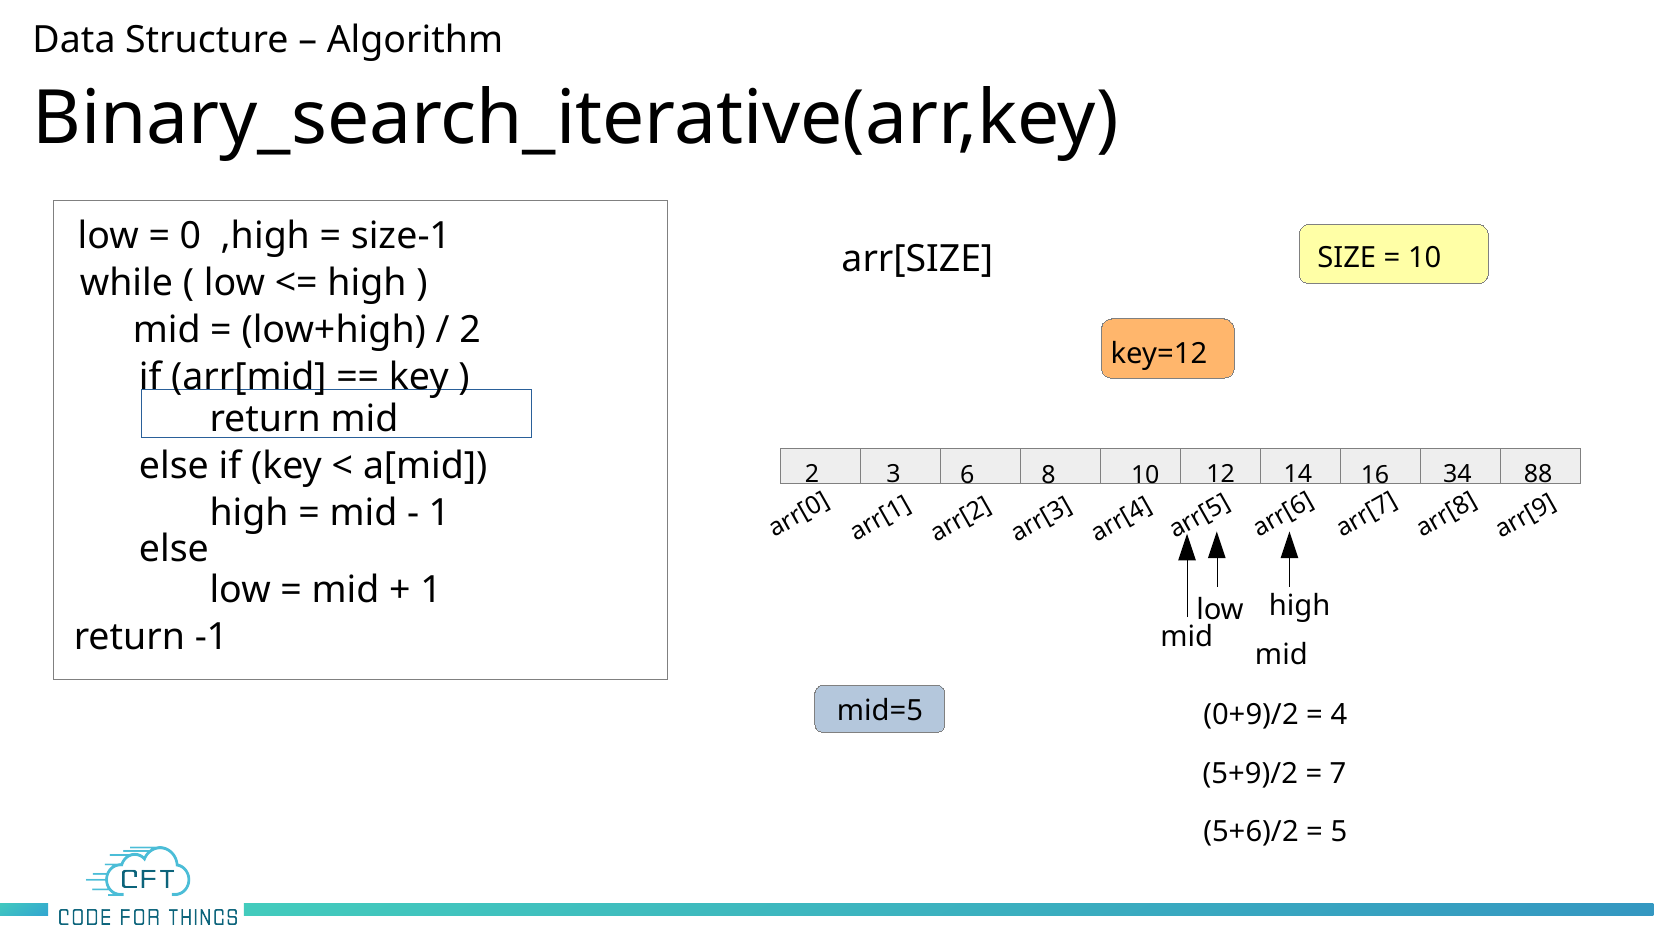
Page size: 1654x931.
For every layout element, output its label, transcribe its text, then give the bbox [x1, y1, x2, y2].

text_box (5+9)/2 = 7 [1180, 744, 1394, 804]
text_box 3 [871, 448, 925, 493]
text_box [925, 448, 1191, 484]
text_box 8 [1026, 449, 1089, 494]
text_box mid = (low+high) / 2 [118, 295, 603, 354]
text_box [1331, 448, 1428, 484]
text_box (5+6)/2 = 5 [1181, 803, 1395, 862]
text_box 10 [1116, 449, 1181, 494]
text_box arr[9] [1471, 456, 1602, 560]
text_box 34 [1428, 448, 1491, 500]
text_box return mid [194, 383, 443, 443]
picture [59, 846, 237, 925]
text_box 6 [945, 449, 1007, 494]
text_box return -1 [59, 602, 290, 662]
text_box [1299, 224, 1489, 284]
text_box arr[3] [986, 491, 1104, 568]
text_box low = mid + 1 [194, 555, 621, 614]
text_box arr[0] [744, 484, 857, 558]
text_box [844, 448, 871, 484]
text_box [1571, 448, 1581, 461]
text_box SIZE = 10 [1302, 228, 1483, 278]
text_box mid [1240, 626, 1335, 685]
text_box [1254, 448, 1269, 484]
text_box if (arr[mid] == key ) [124, 342, 550, 401]
text_box arr[SIZE] [826, 224, 1040, 291]
text_box 14 [1269, 448, 1331, 500]
text_box [780, 448, 790, 484]
text_box else [124, 513, 243, 573]
text_box high = mid - 1 [194, 478, 621, 537]
text_box key=12 [1095, 324, 1241, 409]
text_box arr[8] [1399, 484, 1503, 559]
text_box mid [1145, 607, 1236, 697]
text_box else if (key < a[mid]) [124, 431, 621, 490]
text_box arr[2] [906, 488, 1016, 563]
text_box mid=5 [814, 685, 945, 733]
text_box [1491, 448, 1509, 484]
text_box 12 [1191, 448, 1254, 493]
text_box arr[6] [1232, 484, 1362, 562]
text_box arr[1] [826, 485, 935, 562]
text_box arr[7] [1318, 498, 1428, 562]
text_box low [1188, 580, 1276, 630]
title Data Structure – Algorithm Binary_search_iterative(arr,key) [32, 0, 1595, 199]
text_box (0+9)/2 = 4 [1181, 685, 1395, 745]
text_box low [1181, 580, 1187, 607]
text_box low = 0 ,high = size-1 [53, 200, 609, 260]
text_box arr[4] [1074, 492, 1179, 562]
text_box while ( low <= high ) [64, 260, 514, 307]
text_box 16 [1346, 449, 1420, 501]
text_box 2 [790, 448, 844, 493]
text_box high [1254, 576, 1353, 626]
text_box [1102, 318, 1233, 324]
text_box 88 [1509, 448, 1571, 500]
text_box arr[5] [1151, 484, 1267, 556]
text_box [53, 200, 668, 680]
